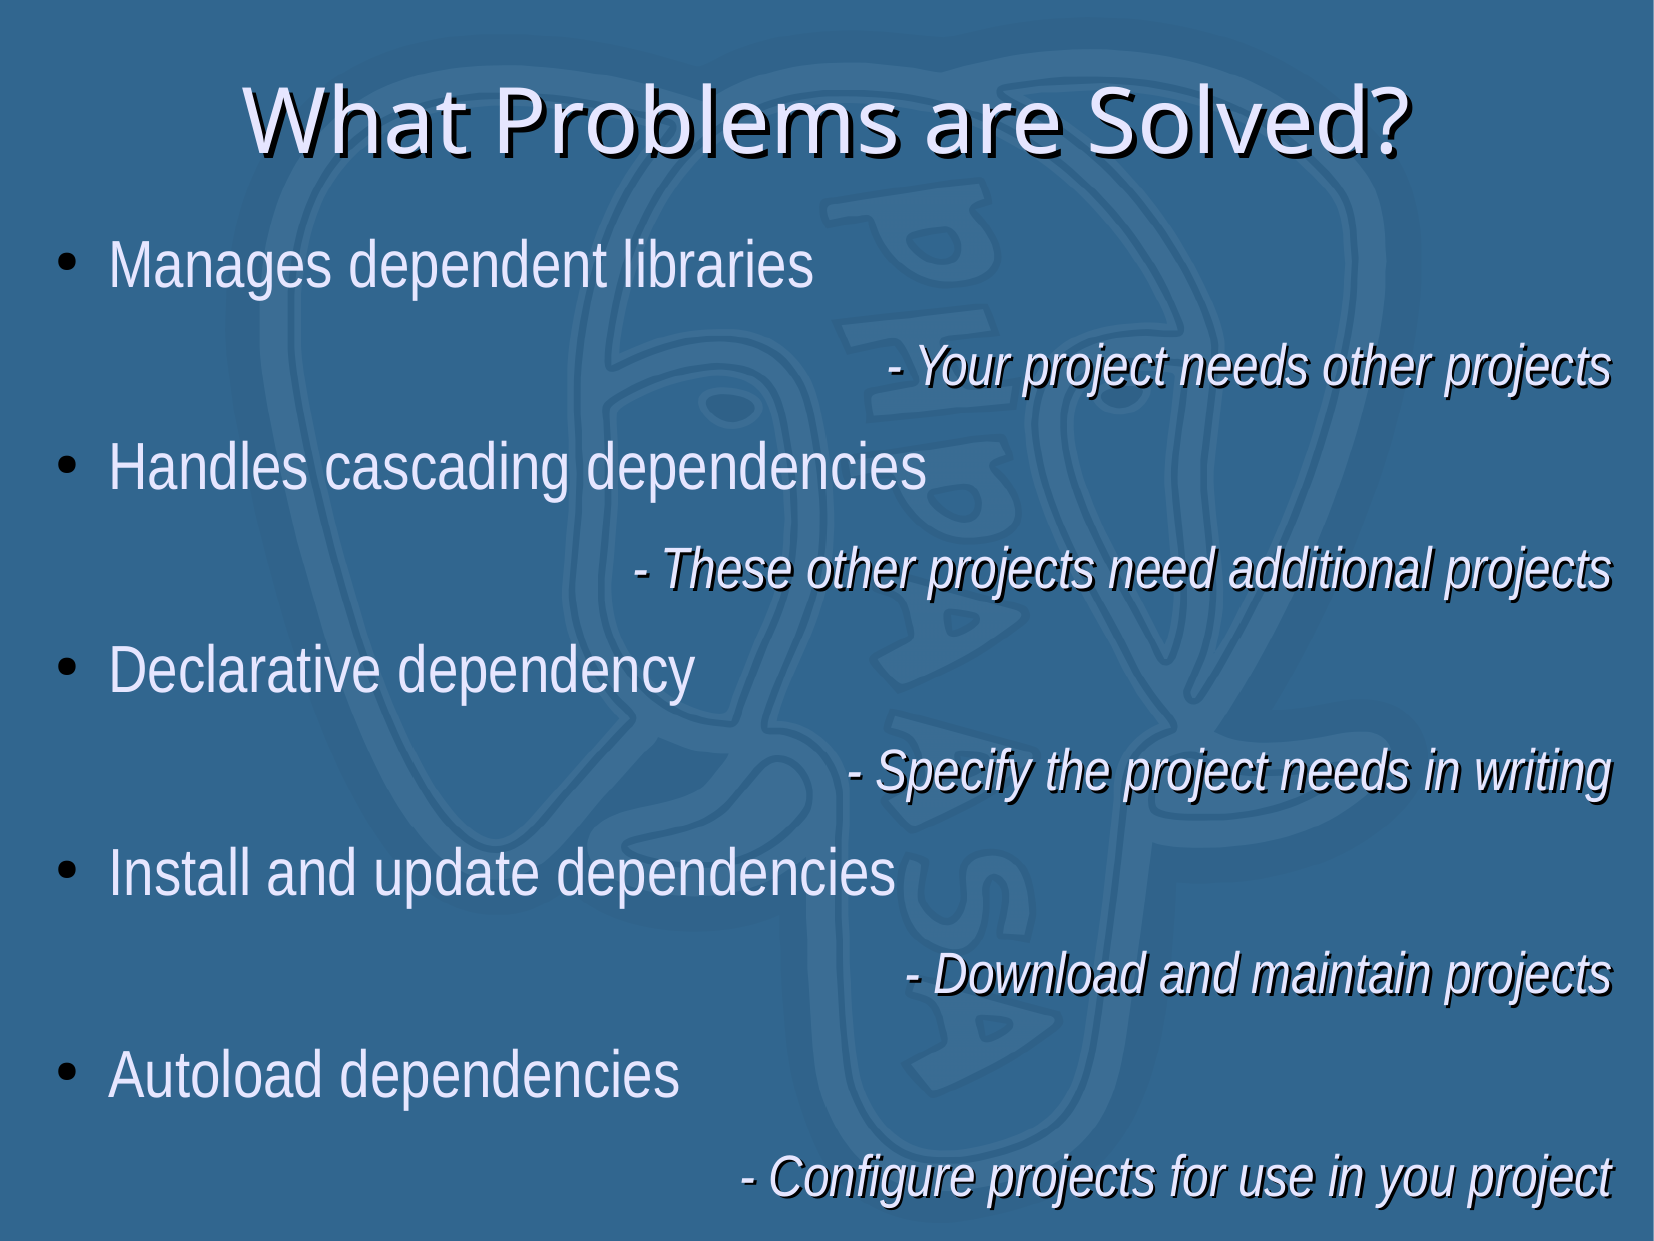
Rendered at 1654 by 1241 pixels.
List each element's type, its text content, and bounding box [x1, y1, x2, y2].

list Manages dependent libraries - Your project needs other projects Handles cascading dependencies - These other projects need additional projects Declarative dependency - Specify the project needs in writing Install and update dependencies - Download and maintain projects Autoload dependencies - Configure projects for use in you project [37, 225, 1613, 1201]
title What Problems are Solved? [82, 49, 1571, 188]
picture [0, 0, 1654, 1241]
